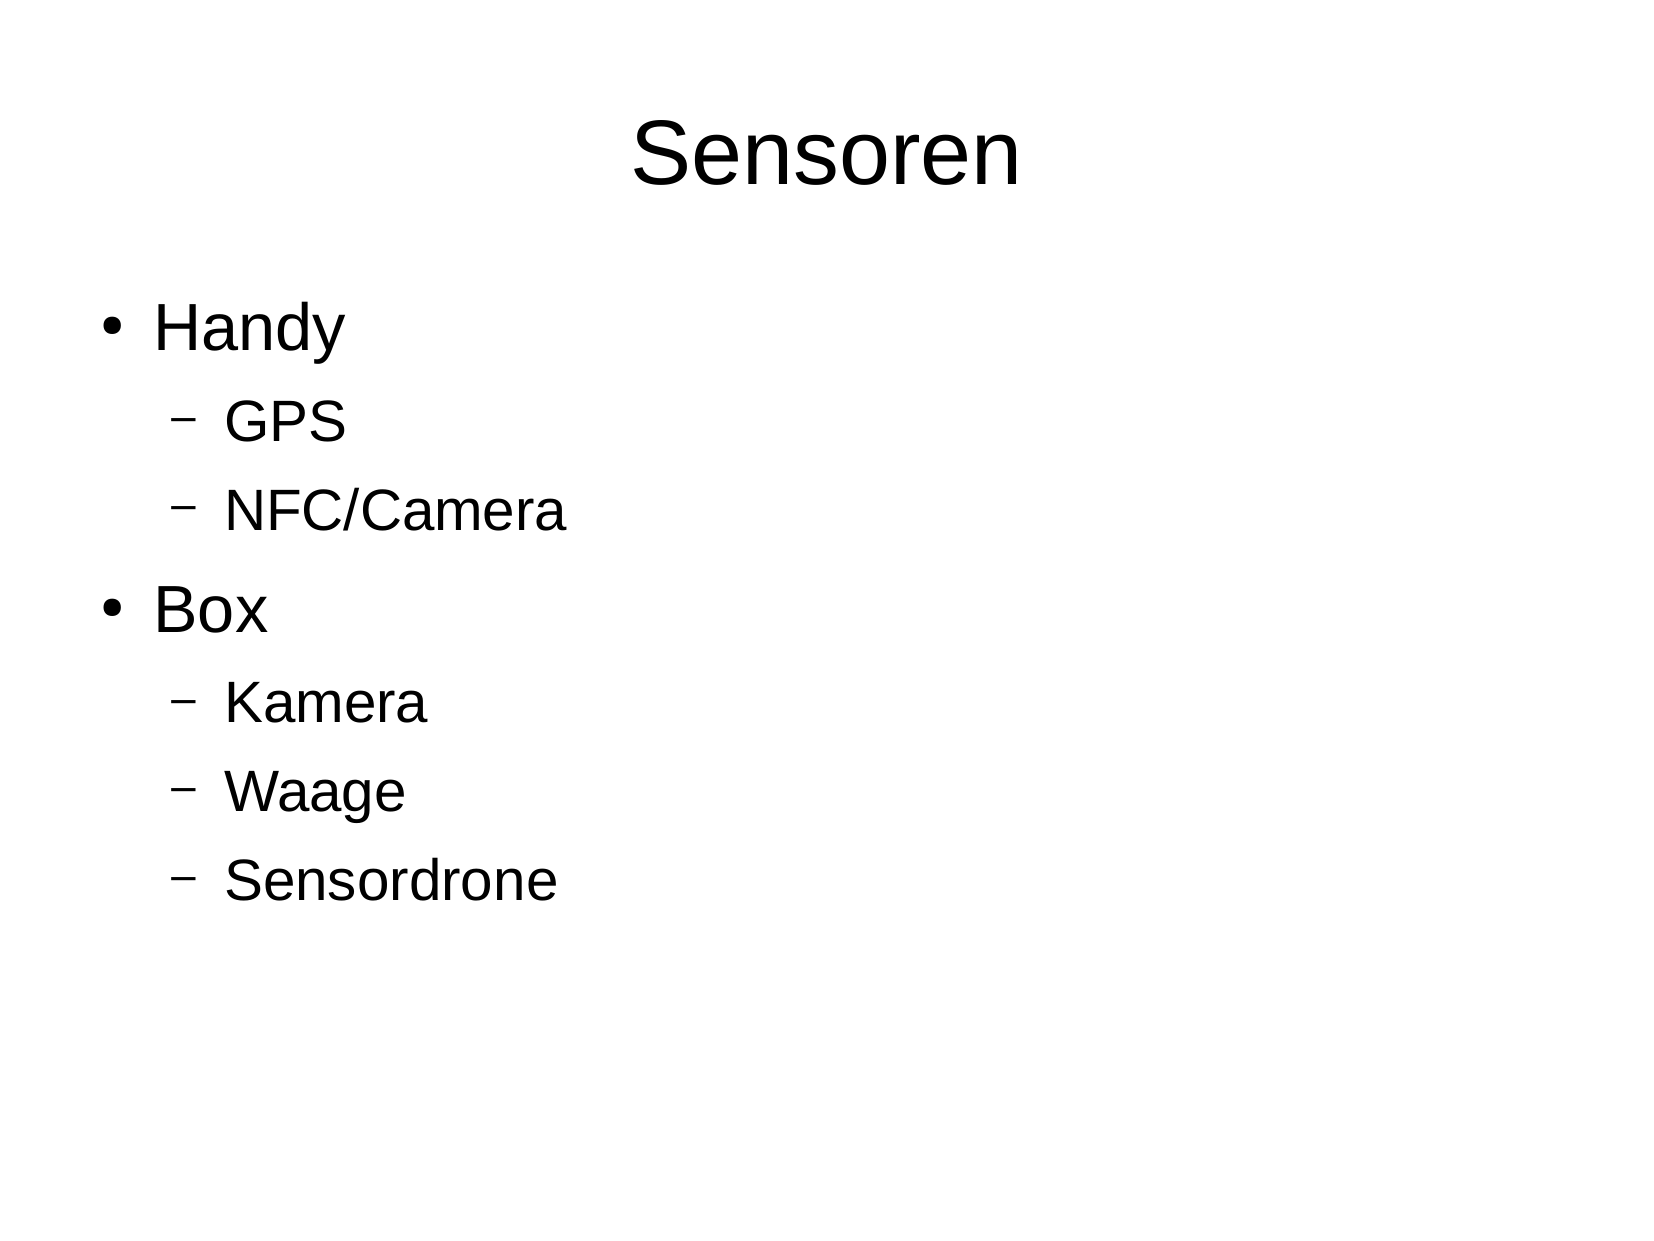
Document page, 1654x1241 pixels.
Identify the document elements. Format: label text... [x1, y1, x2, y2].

list Handy GPS NFC/Camera Box Kamera Waage Sensordrone [82, 290, 1571, 1010]
title Sensoren [82, 49, 1571, 257]
